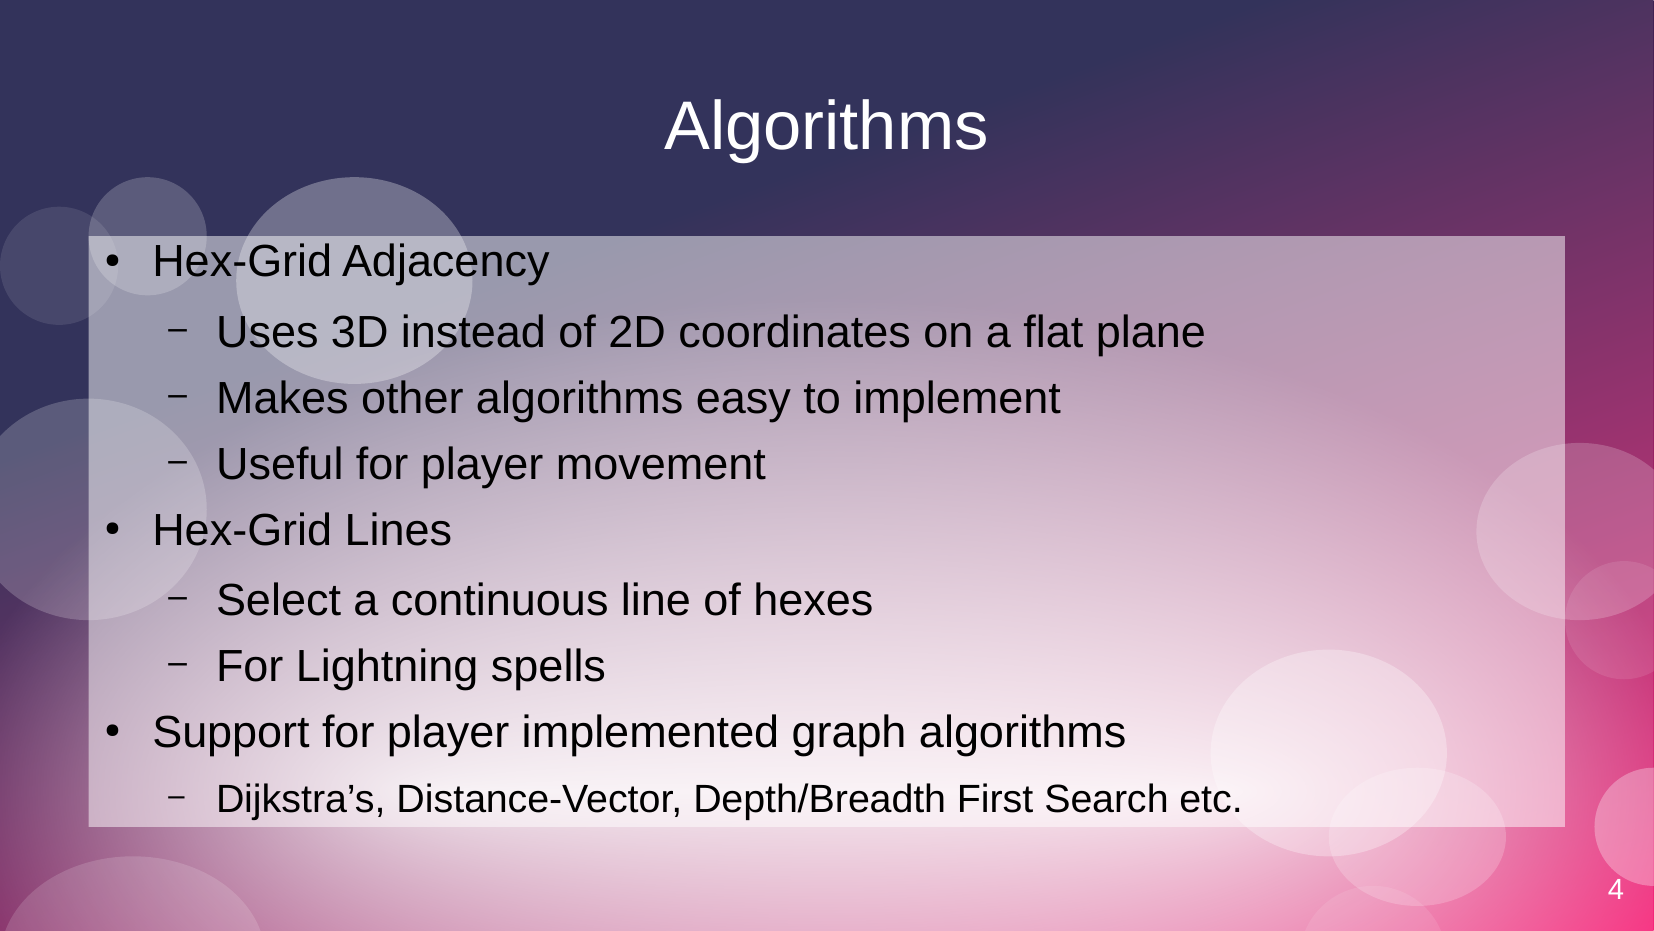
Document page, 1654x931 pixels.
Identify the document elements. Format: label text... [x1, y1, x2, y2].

title Algorithms [88, 44, 1565, 207]
list Hex-Grid Adjacency Uses 3D instead of 2D coordinates on a flat plane Makes other algorithms easy to implement Useful for player movement Hex-Grid Lines Select a continuous line of hexes For Lightning spells Support for player implemented graph algorithms Dijkstra’s, Distance-Vector, Depth/Breadth First Search etc. [88, 236, 1565, 827]
